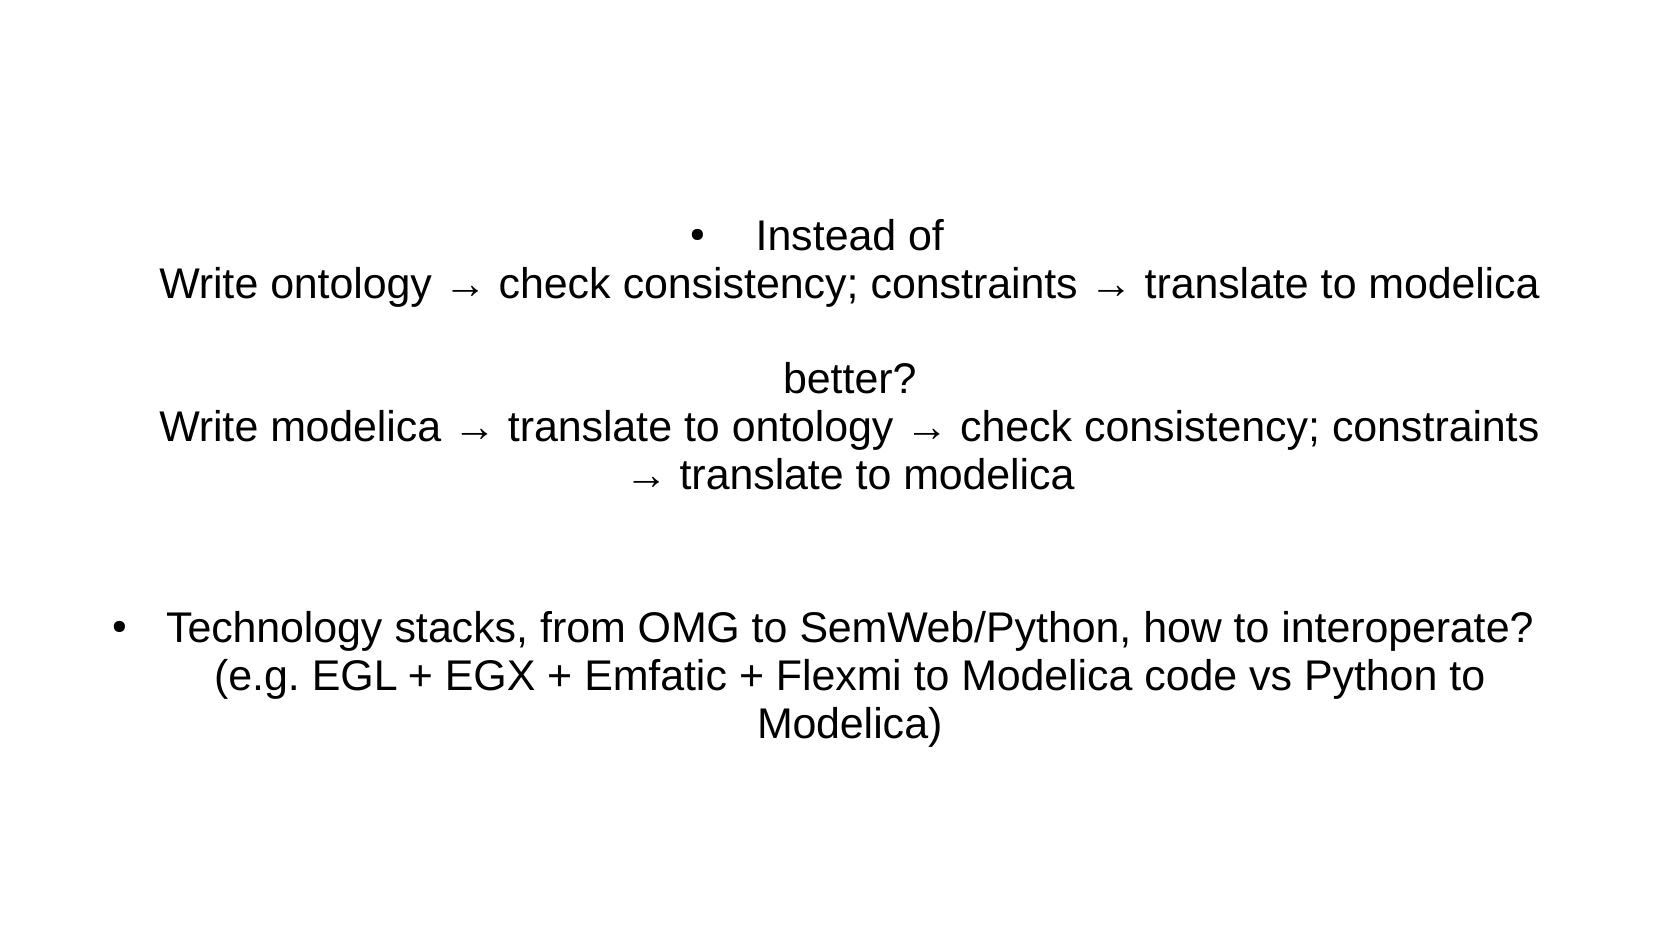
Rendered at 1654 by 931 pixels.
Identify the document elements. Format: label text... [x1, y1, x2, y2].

list Instead of Write ontology → check consistency; constraints → translate to modelica better? Write modelica → translate to ontology → check consistency; constraints → translate to modelica Technology stacks, from OMG to SemWeb/Python, how to interoperate? (e.g. EGL + EGX + Emfatic + Flexmi to Modelica code vs Python to Modelica) [70, 211, 1559, 752]
